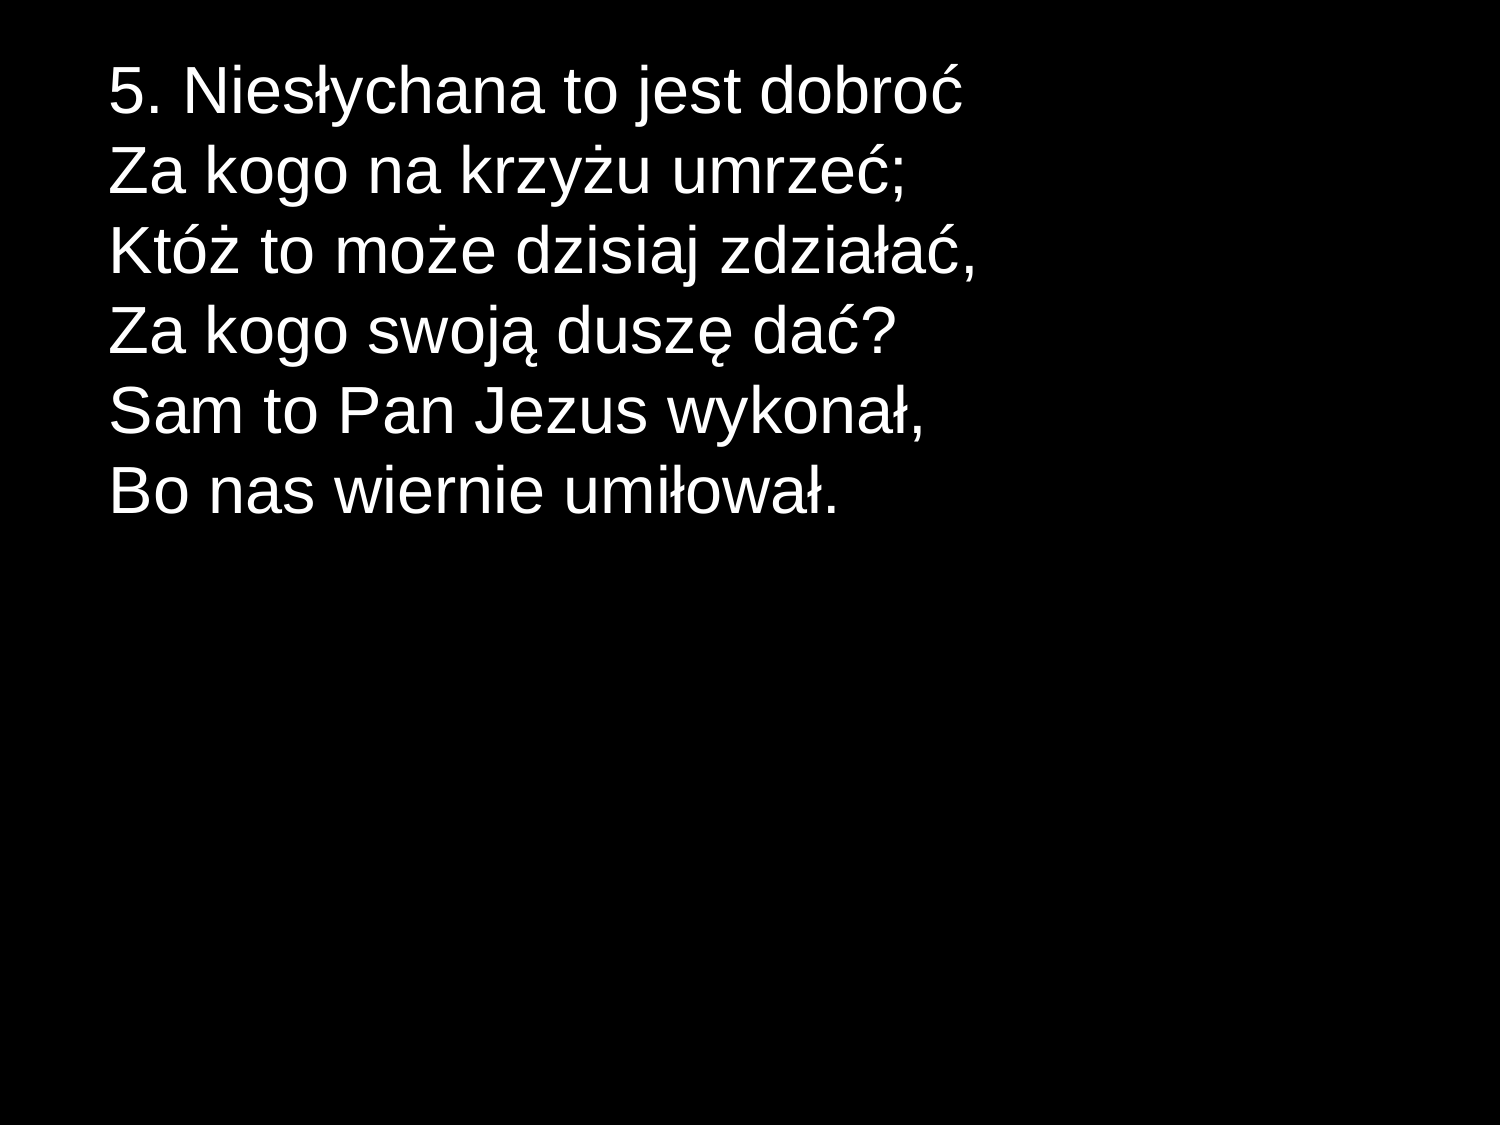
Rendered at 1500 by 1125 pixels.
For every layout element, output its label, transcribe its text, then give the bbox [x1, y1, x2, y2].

text_box 5. Niesłychana to jest dobroć Za kogo na krzyżu umrzeć; Któż to może dzisiaj zdziałać, Za kogo swoją duszę dać? Sam to Pan Jezus wykonał, Bo nas wiernie umiłował. [93, 39, 1465, 535]
